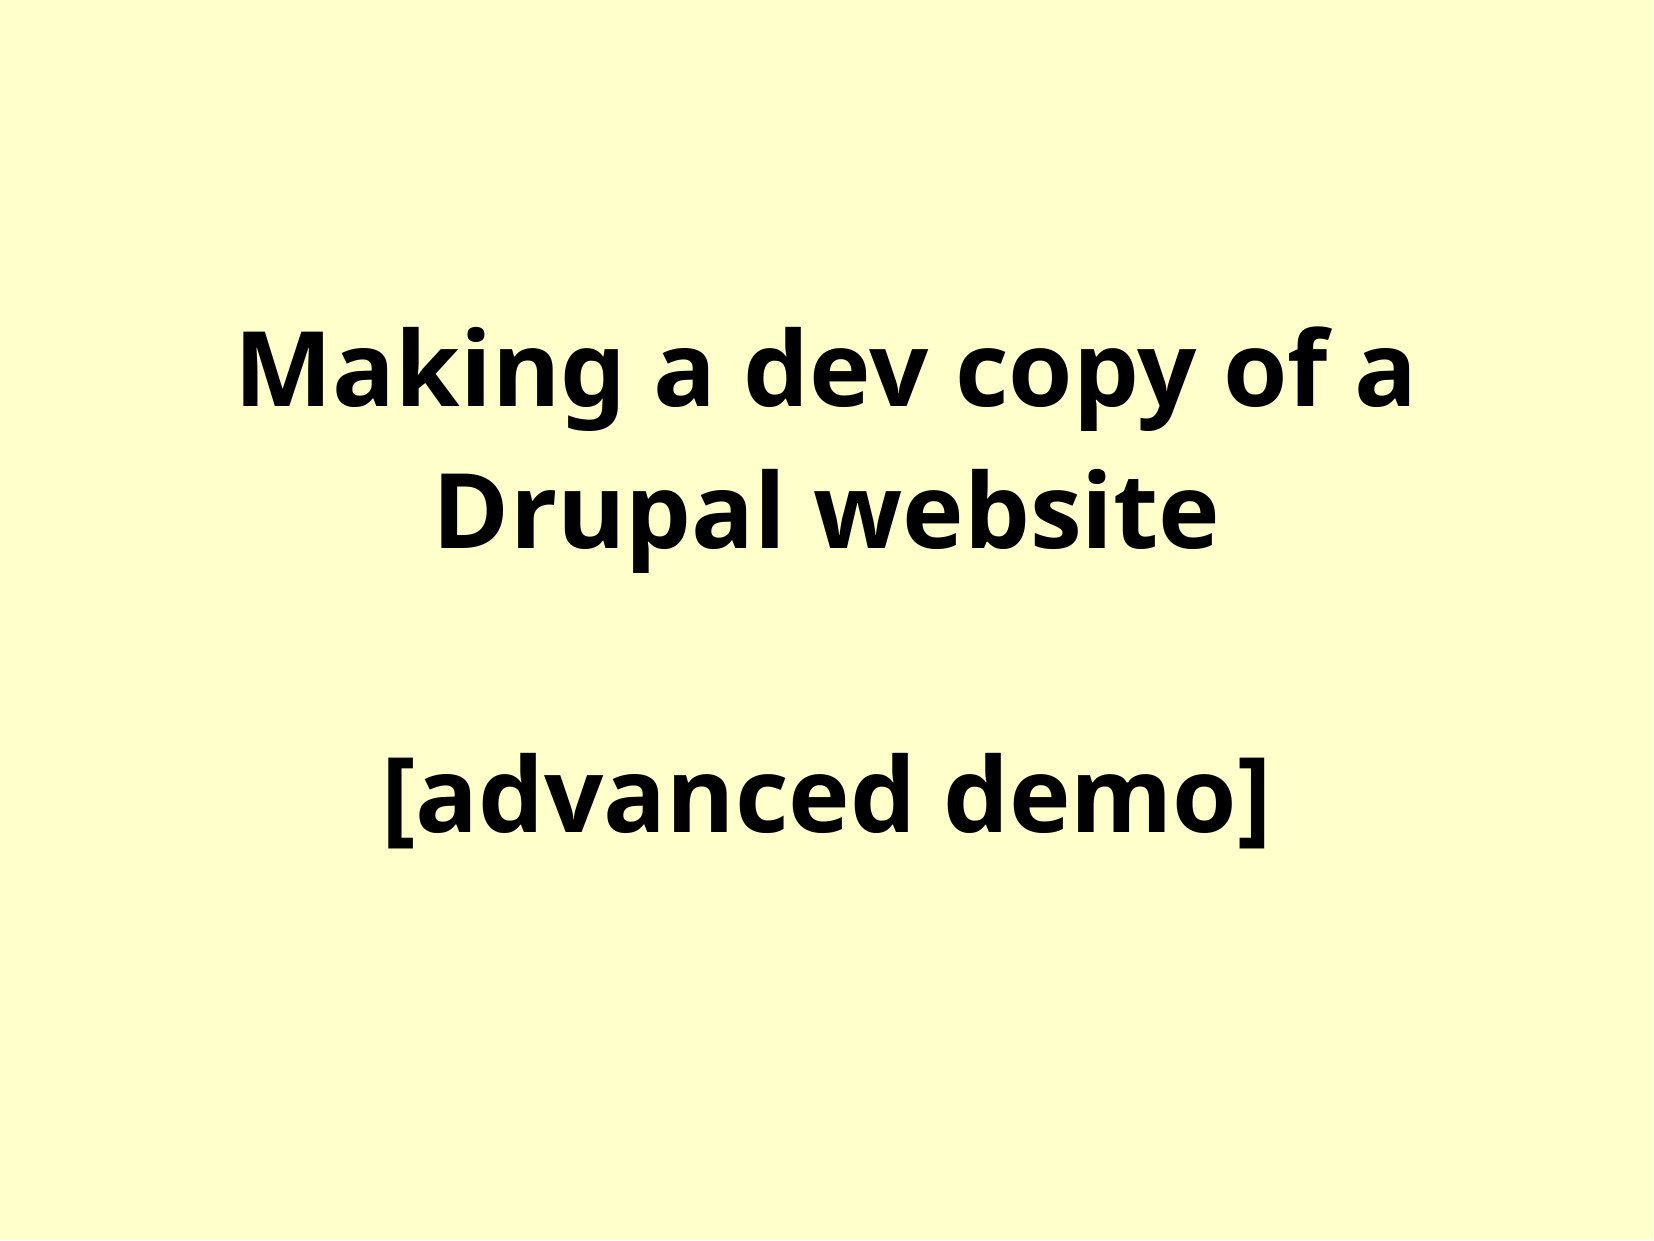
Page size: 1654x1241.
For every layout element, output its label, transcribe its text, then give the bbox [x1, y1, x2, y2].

subtitle Making a dev copy of a Drupal website [advanced demo] [82, 49, 1571, 1109]
